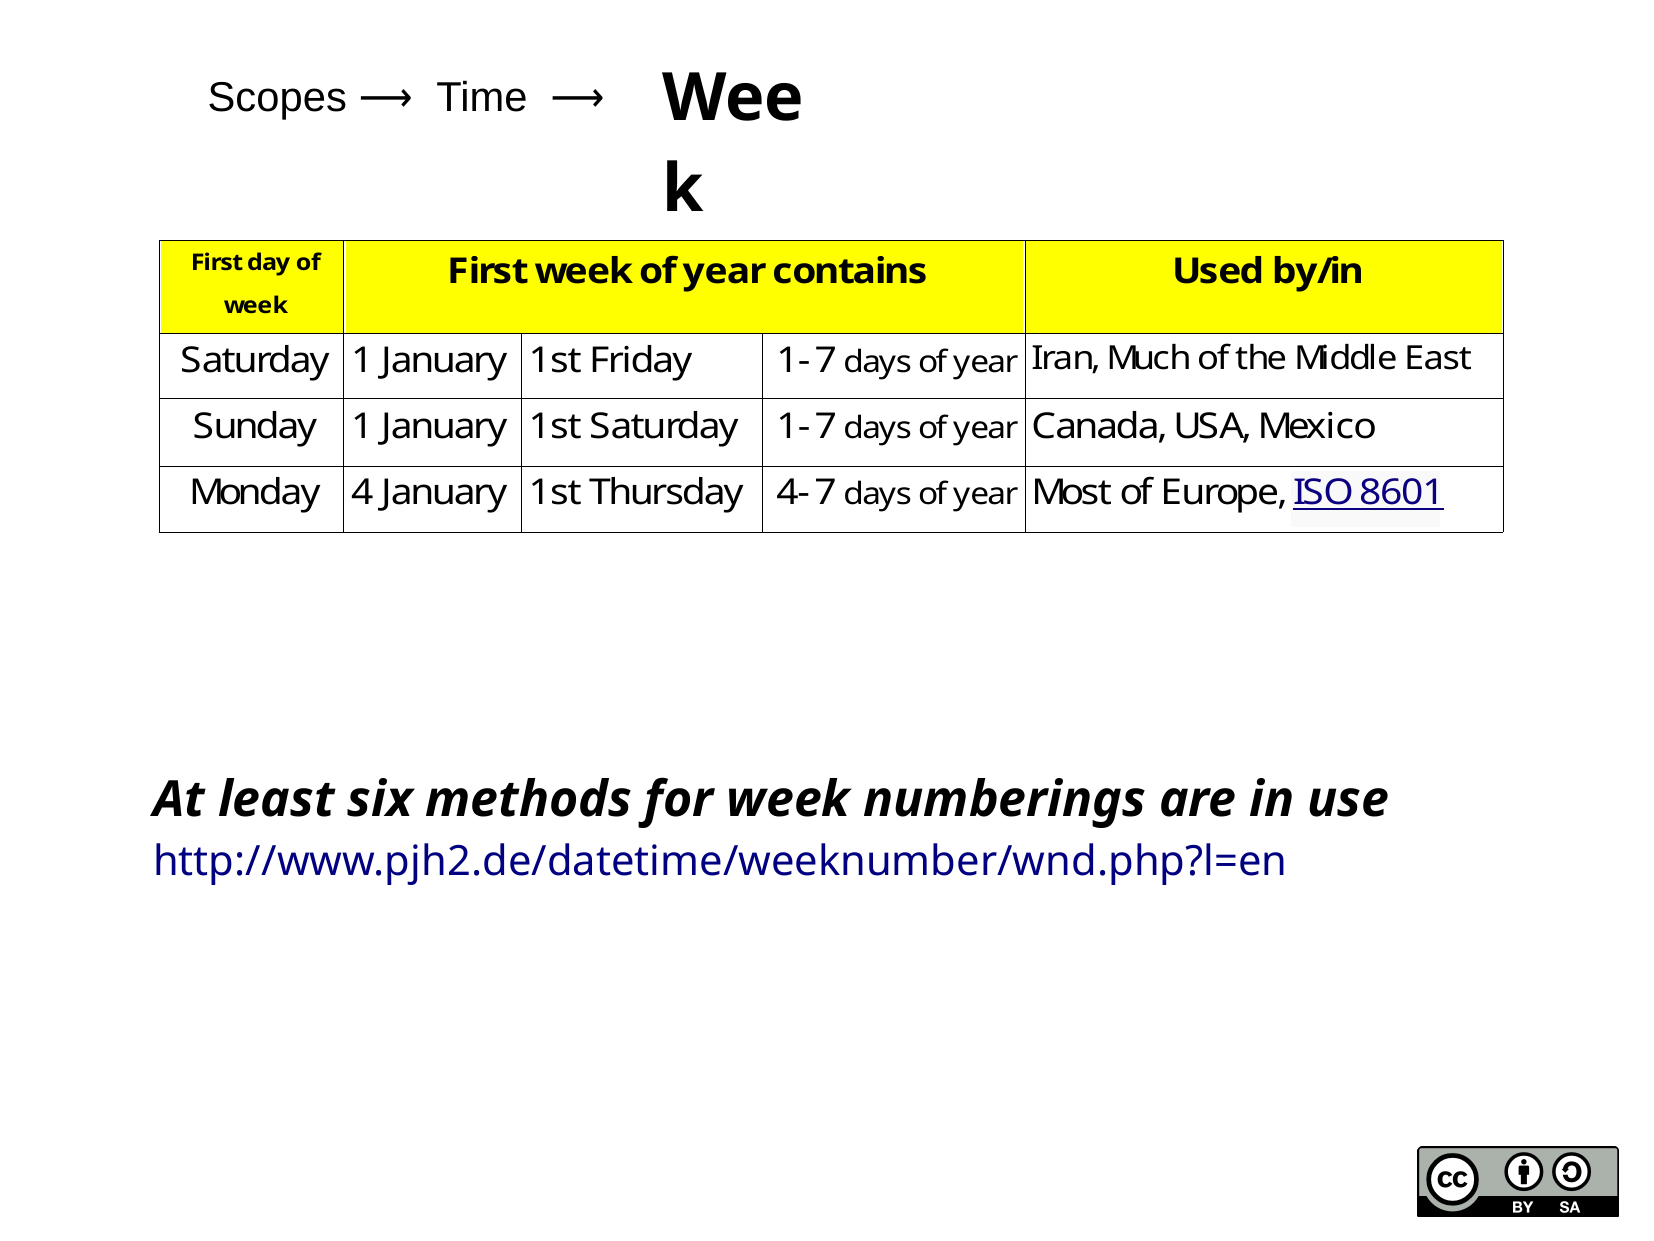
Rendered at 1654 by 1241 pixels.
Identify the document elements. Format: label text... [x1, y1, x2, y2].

chart [1, 94, 1654, 702]
picture [1417, 1146, 1619, 1217]
chart [677, 178, 688, 190]
text_box Week [647, 41, 853, 178]
text_box At least six methods for week numberings are in use http://www.pjh2.de/datetime/weeknumber/wnd.php?l=en [138, 755, 1367, 930]
text_box Scopes ⟶ Time ⟶ [192, 65, 620, 169]
